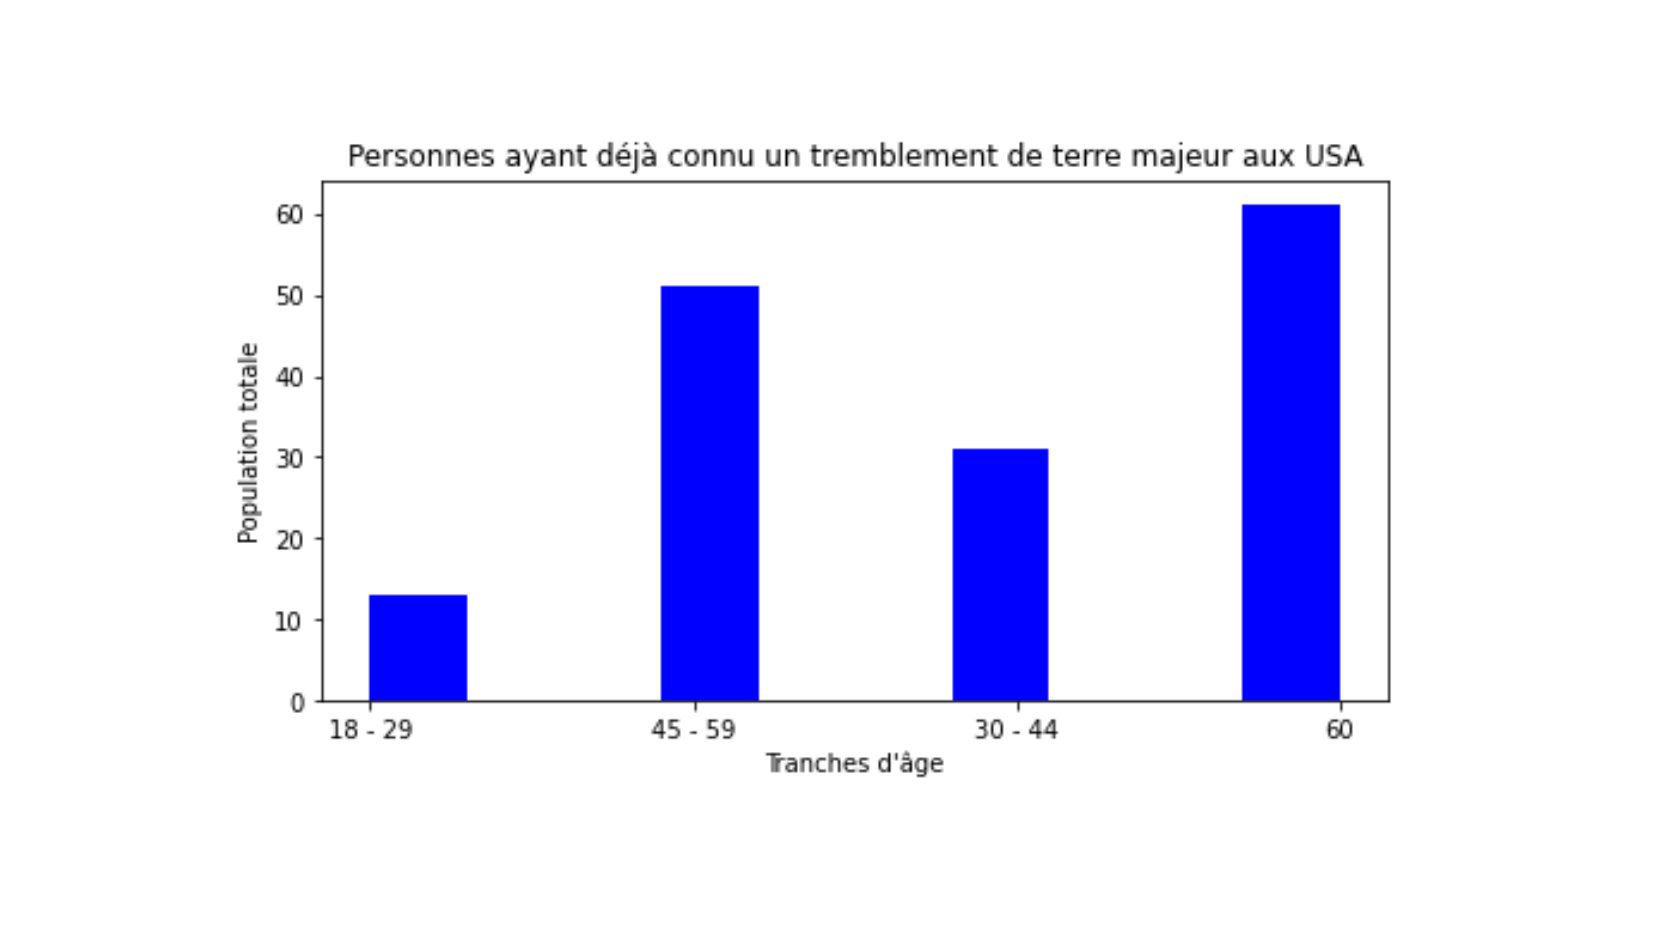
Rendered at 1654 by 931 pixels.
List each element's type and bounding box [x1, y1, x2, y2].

picture [224, 131, 1403, 792]
